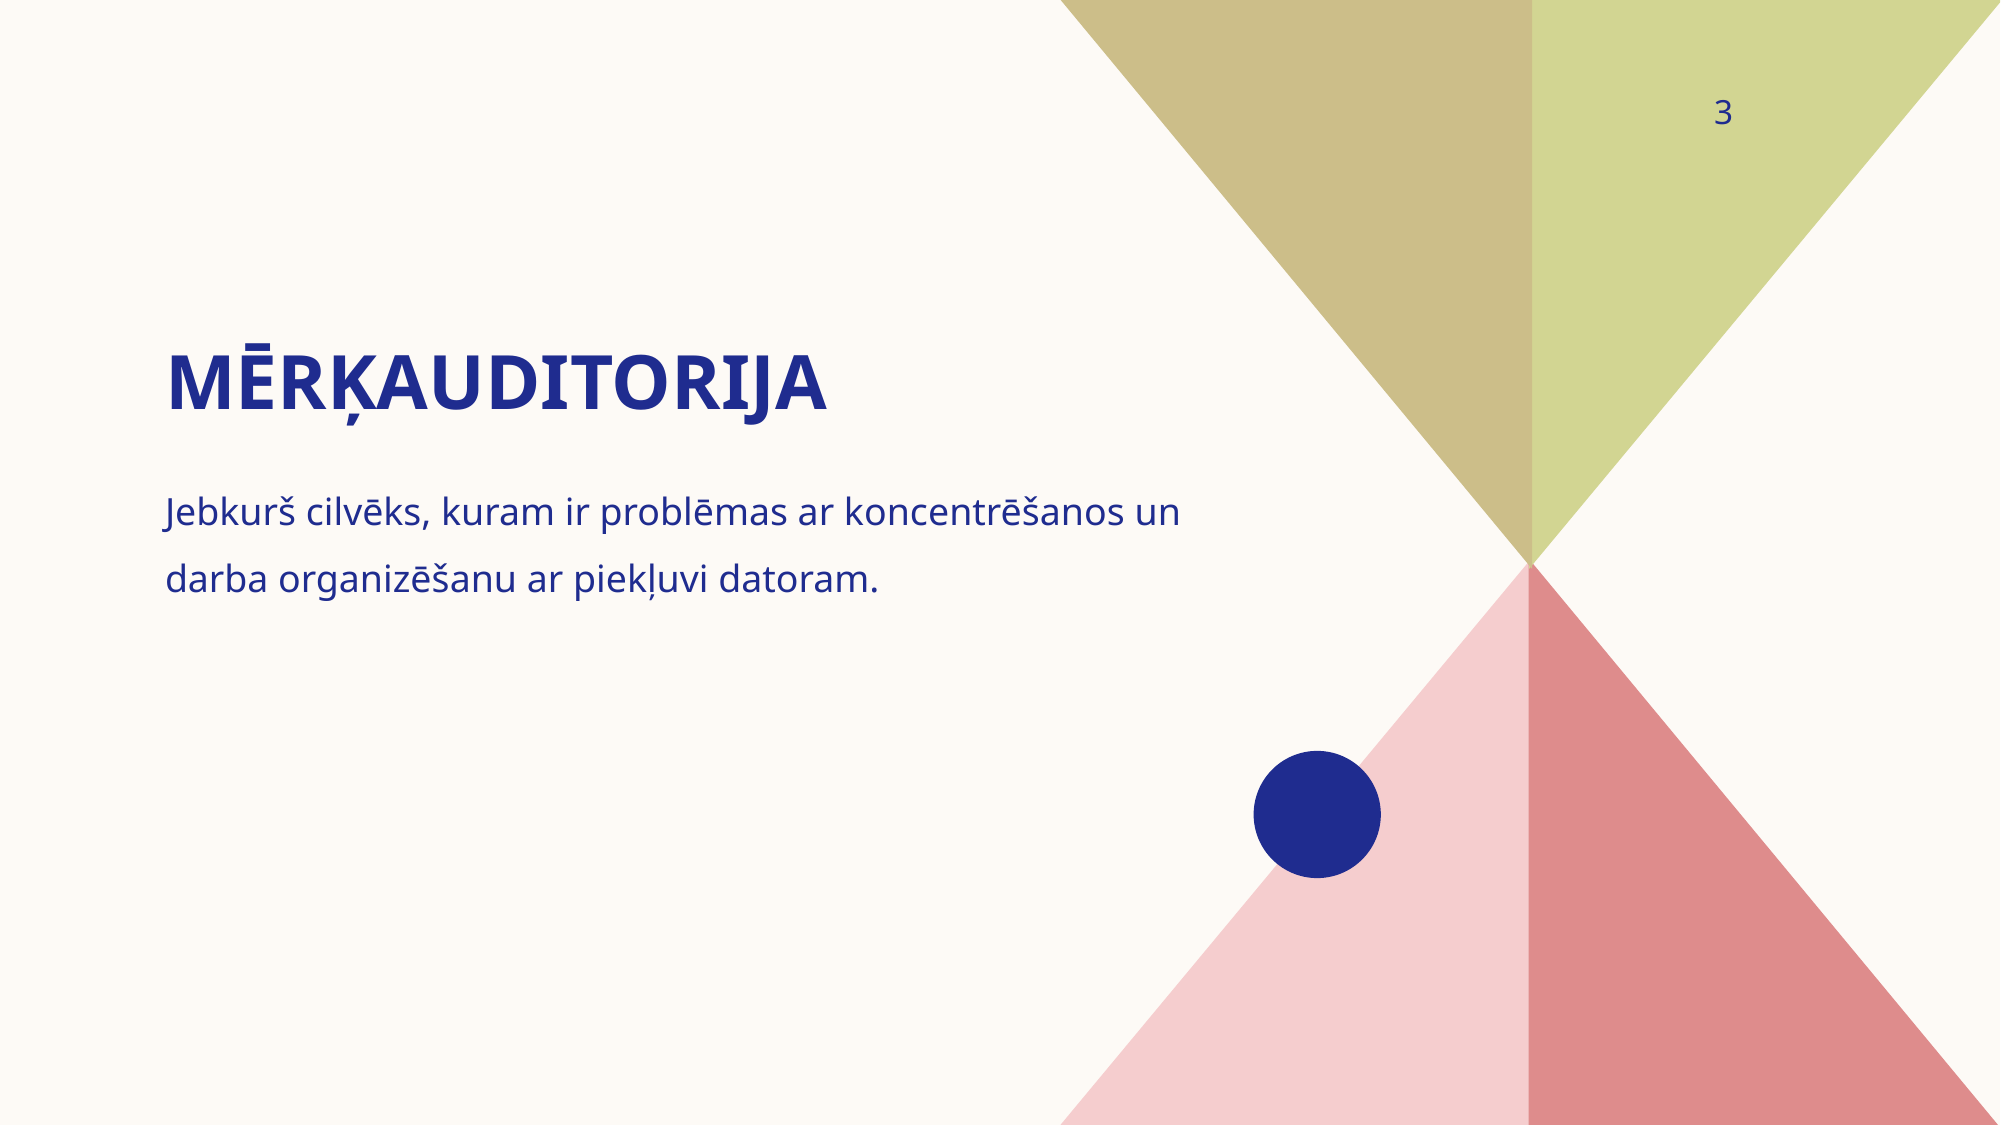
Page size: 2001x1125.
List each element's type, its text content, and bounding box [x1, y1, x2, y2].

title Mērķauditorija [150, 173, 1231, 425]
text_box [1699, 75, 1875, 153]
list Jebkurš cilvēks, kuram ir problēmas ar koncentrēšanos un darba organizēšanu ar piekļuvi datoram. [150, 464, 1231, 992]
